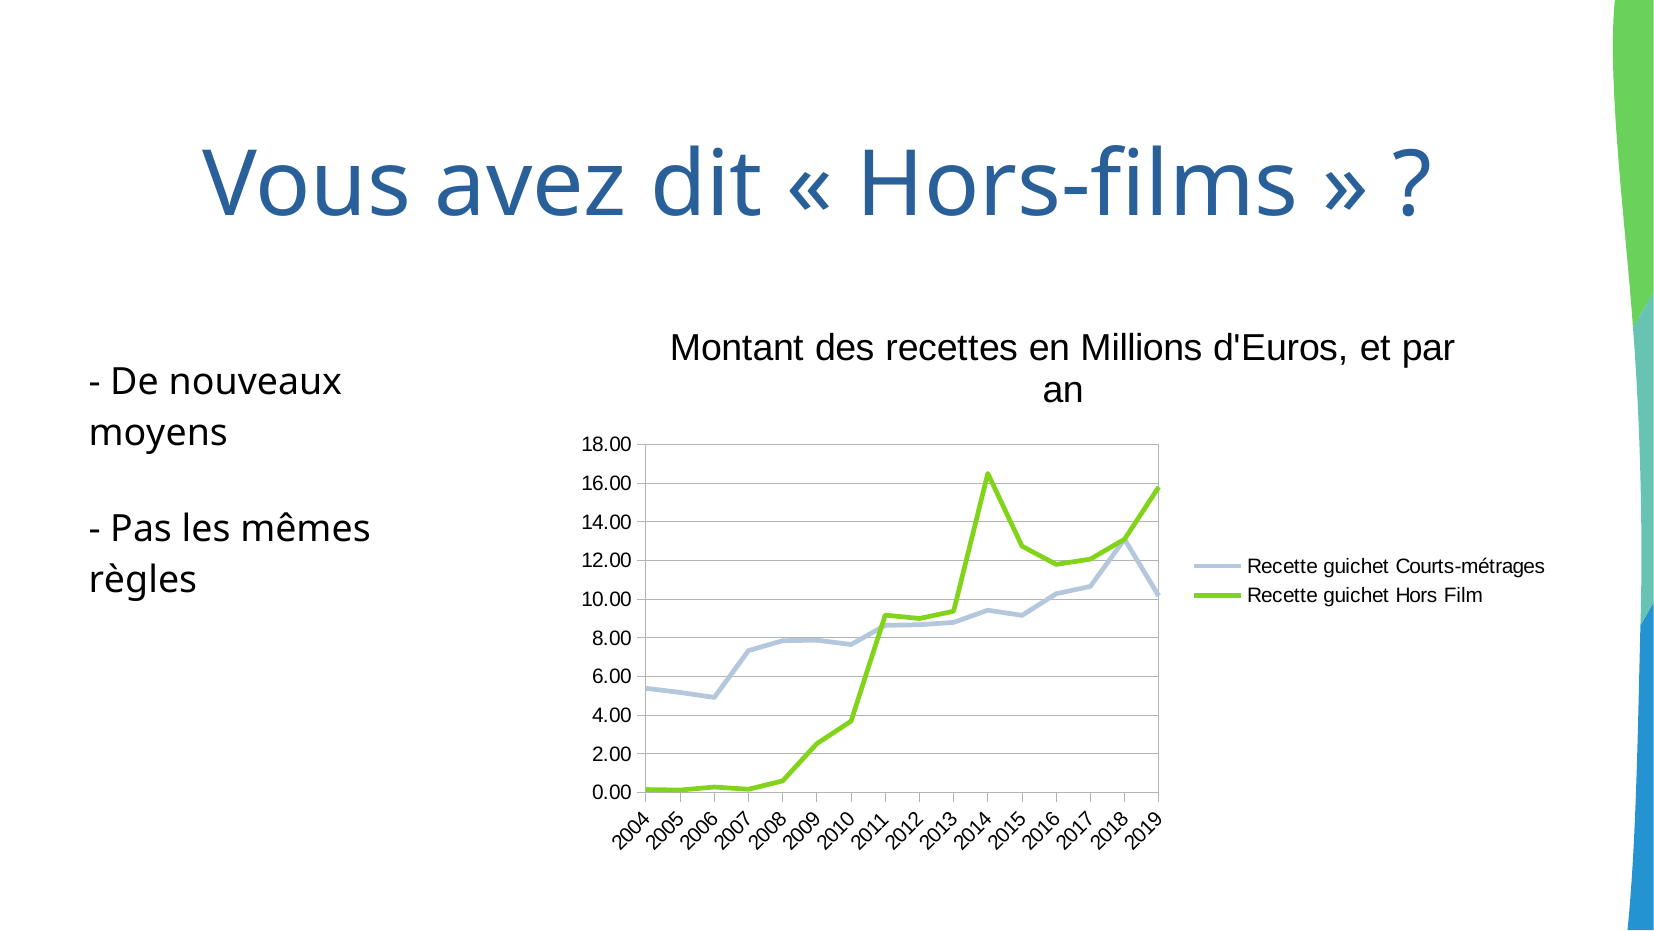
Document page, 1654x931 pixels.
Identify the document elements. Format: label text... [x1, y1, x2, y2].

title Vous avez dit « Hors-films » ? [104, 102, 1530, 258]
chart [561, 295, 1565, 867]
text_box - Pas les mêmes règles [88, 501, 414, 605]
text_box - De nouveaux moyens [88, 354, 473, 457]
